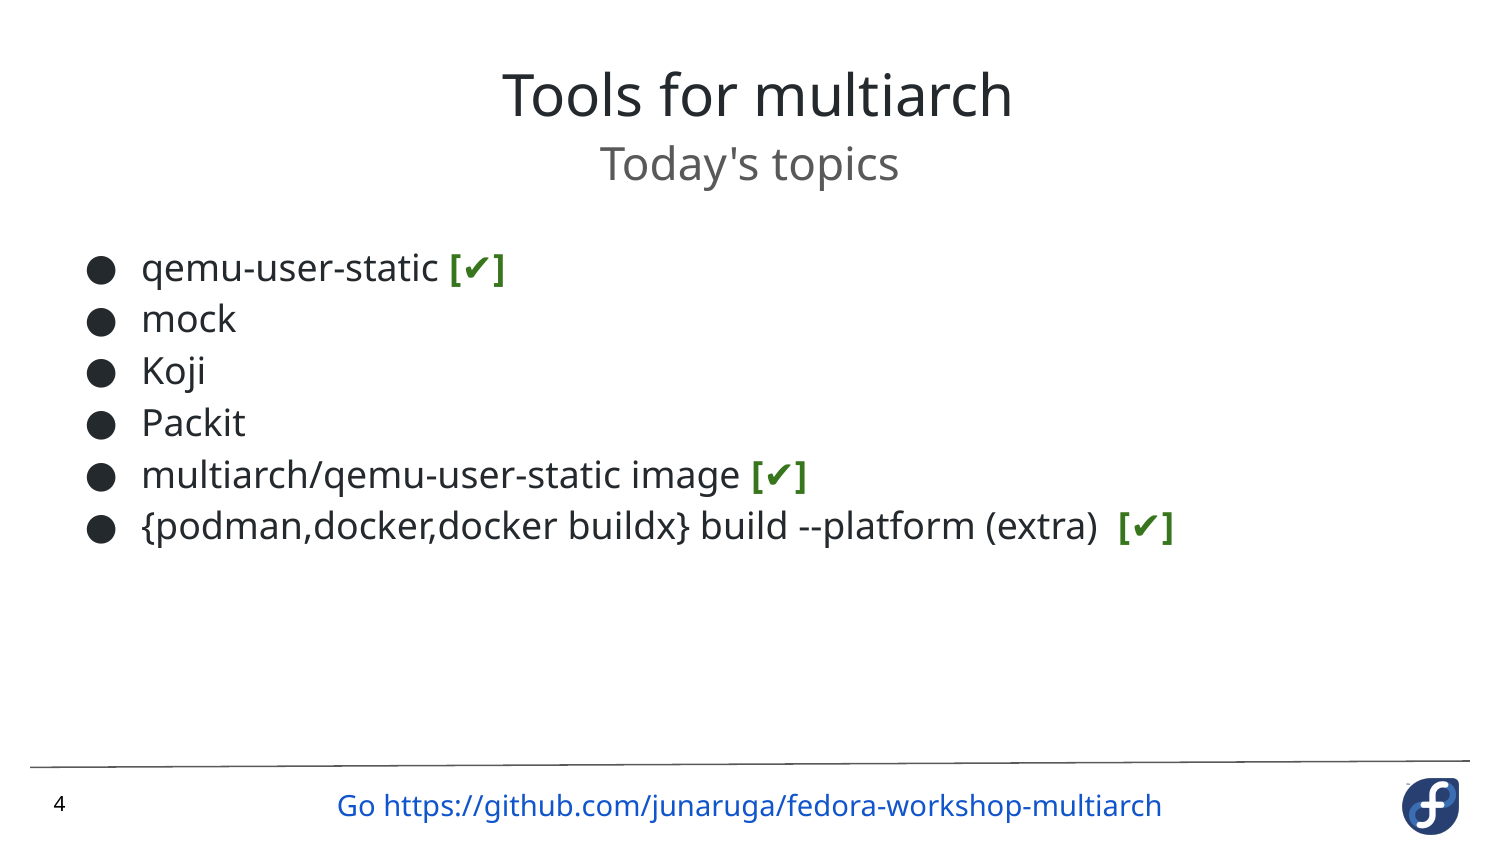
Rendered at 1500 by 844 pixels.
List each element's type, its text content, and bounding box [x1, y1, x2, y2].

title Today's topics [51, 119, 1449, 199]
list qemu-user-static [✔] mock Koji Packit multiarch/qemu-user-static image [✔] {podman,docker,docker buildx} build --platform (extra) [✔] [51, 221, 1449, 750]
slide_number Go https://github.com/junaruga/fedora-workshop-multiarch [191, 772, 1309, 837]
title Tools for multiarch [30, 43, 1488, 138]
picture [1402, 778, 1459, 835]
slide_number <number> [38, 772, 104, 837]
